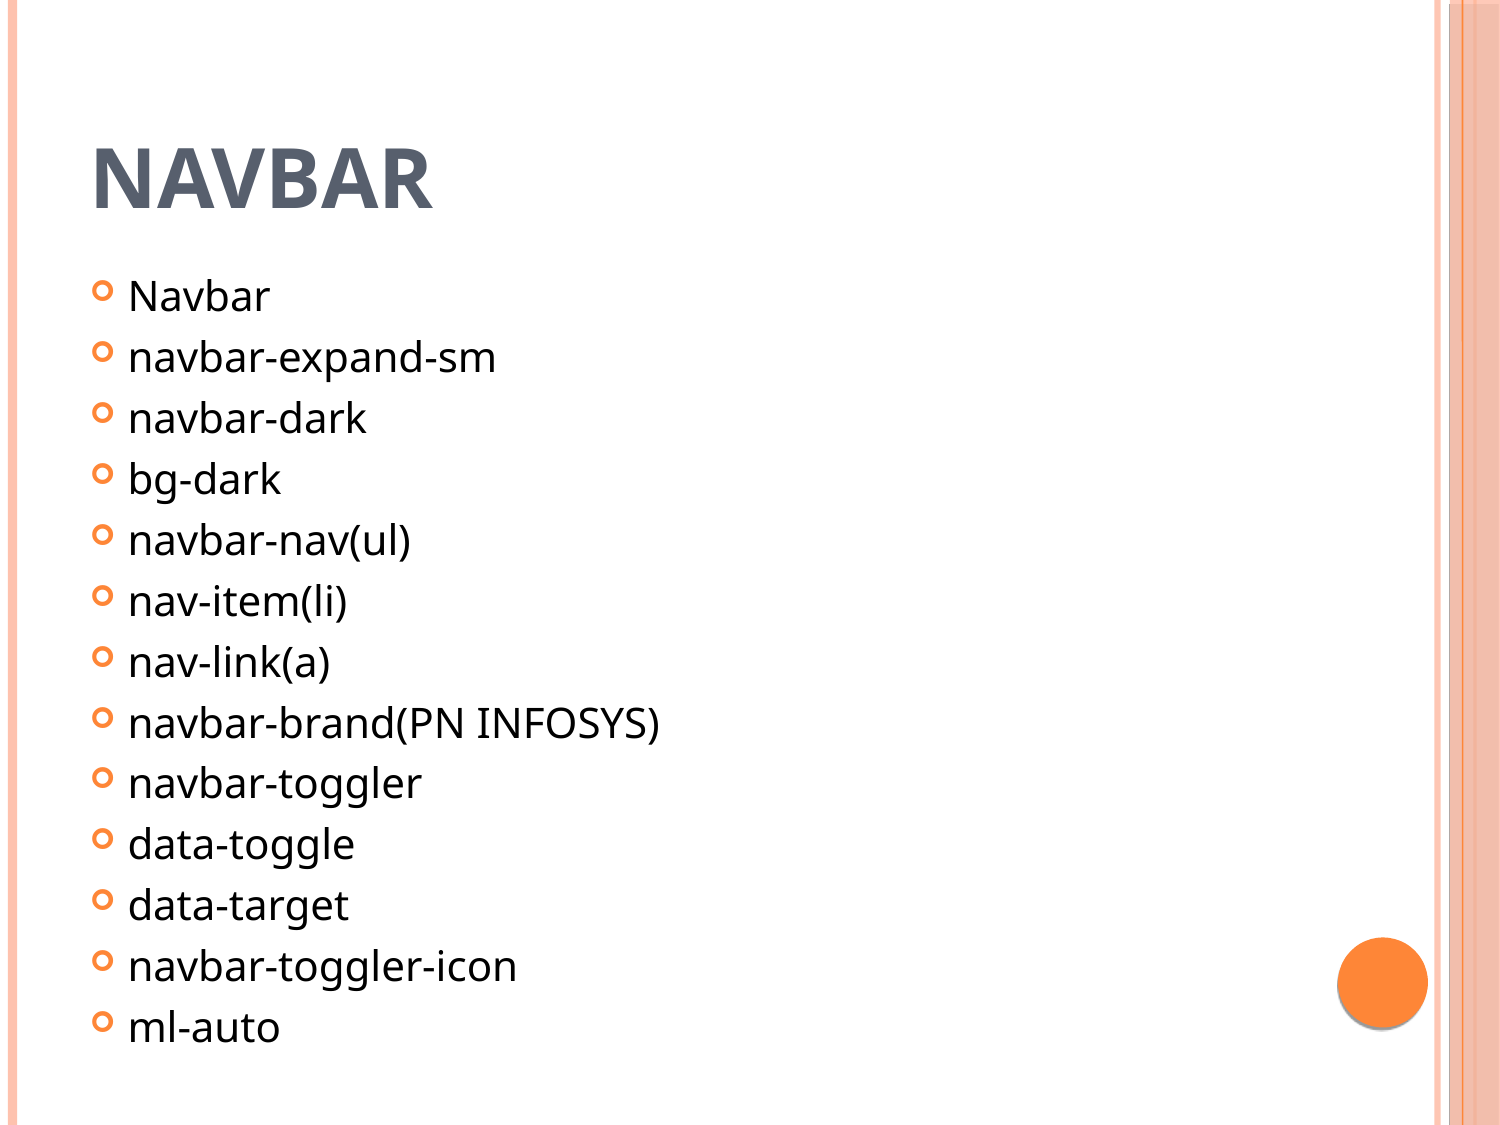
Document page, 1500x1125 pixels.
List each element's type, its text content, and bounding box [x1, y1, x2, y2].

title Navbar [75, 45, 1300, 233]
list Navbar navbar-expand-sm navbar-dark bg-dark navbar-nav(ul) nav-item(li) nav-link(a) navbar-brand(PN INFOSYS) navbar-toggler data-toggle data-target navbar-toggler-icon ml-auto [75, 262, 1300, 1062]
